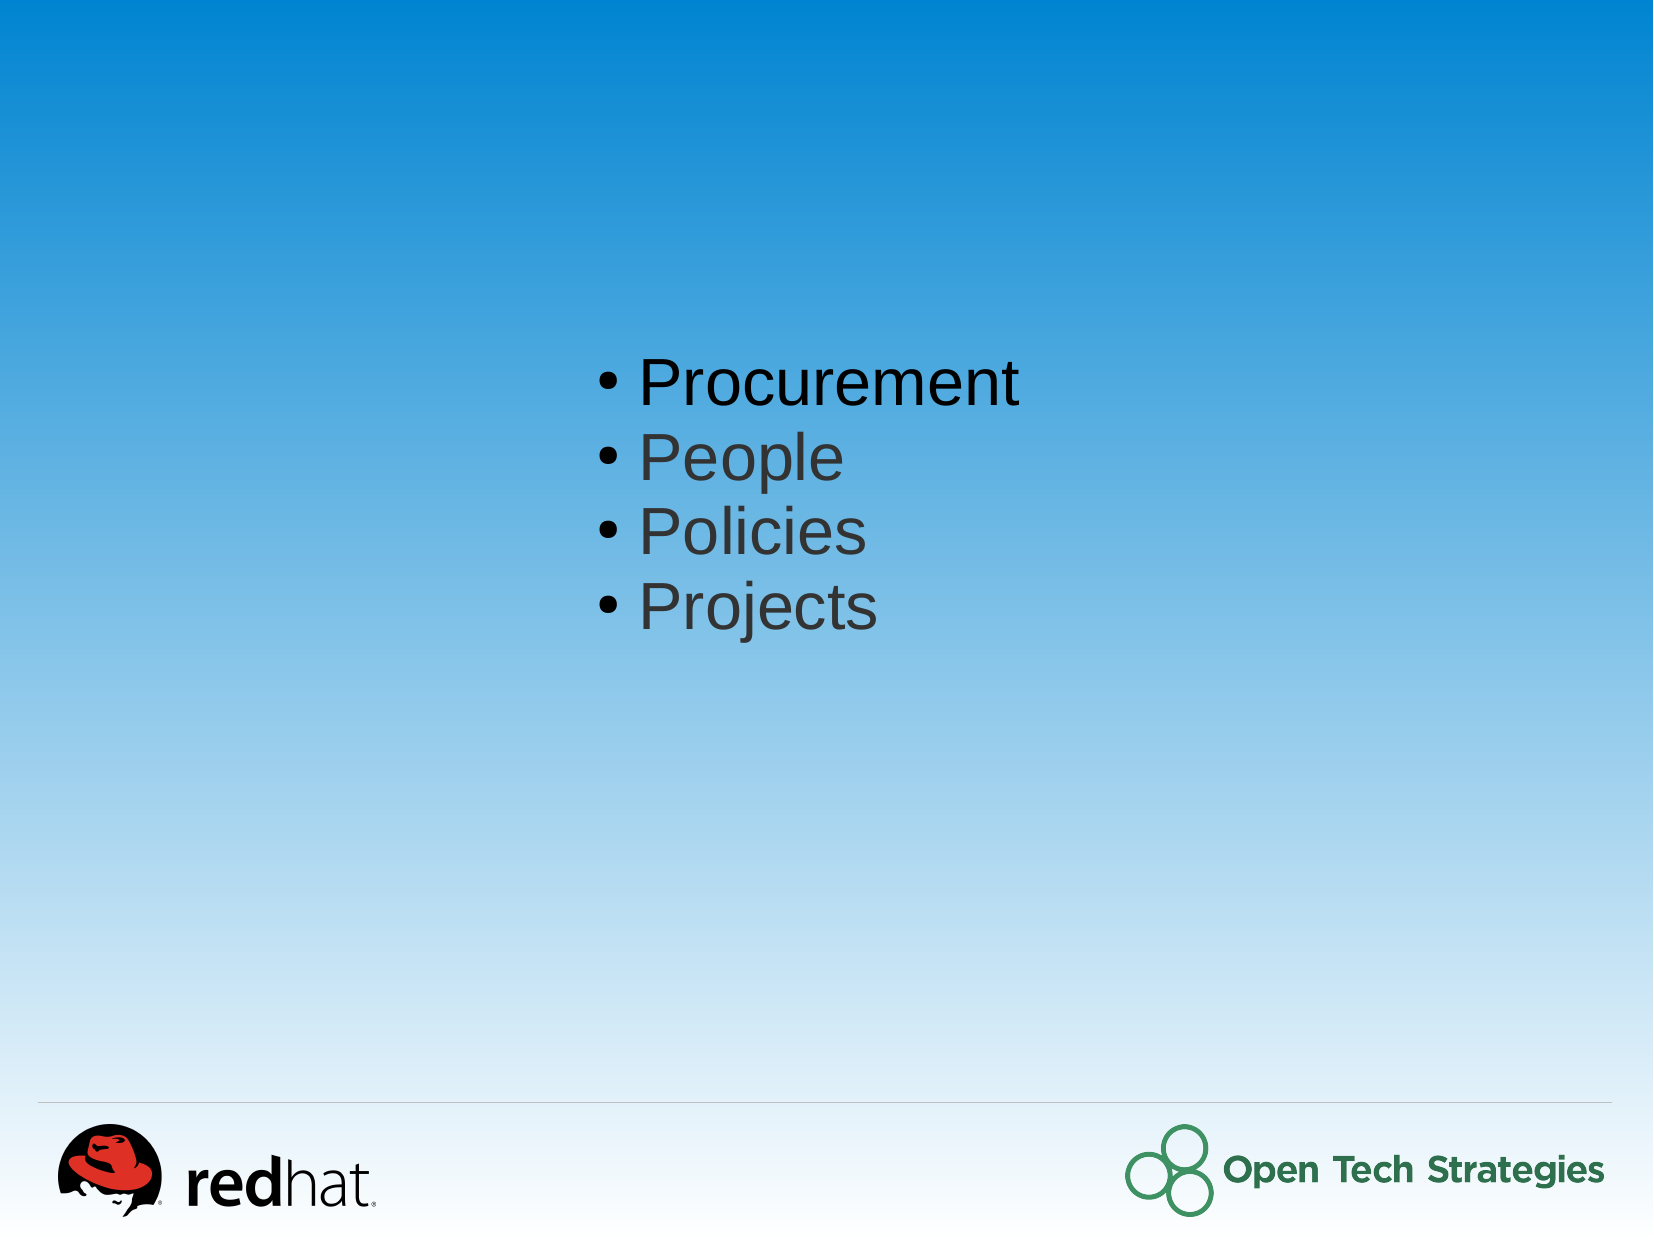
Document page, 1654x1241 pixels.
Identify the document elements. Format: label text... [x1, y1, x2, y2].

picture [1125, 1124, 1604, 1217]
picture [58, 1124, 376, 1217]
text_box Procurement People Policies Projects [581, 337, 1088, 734]
